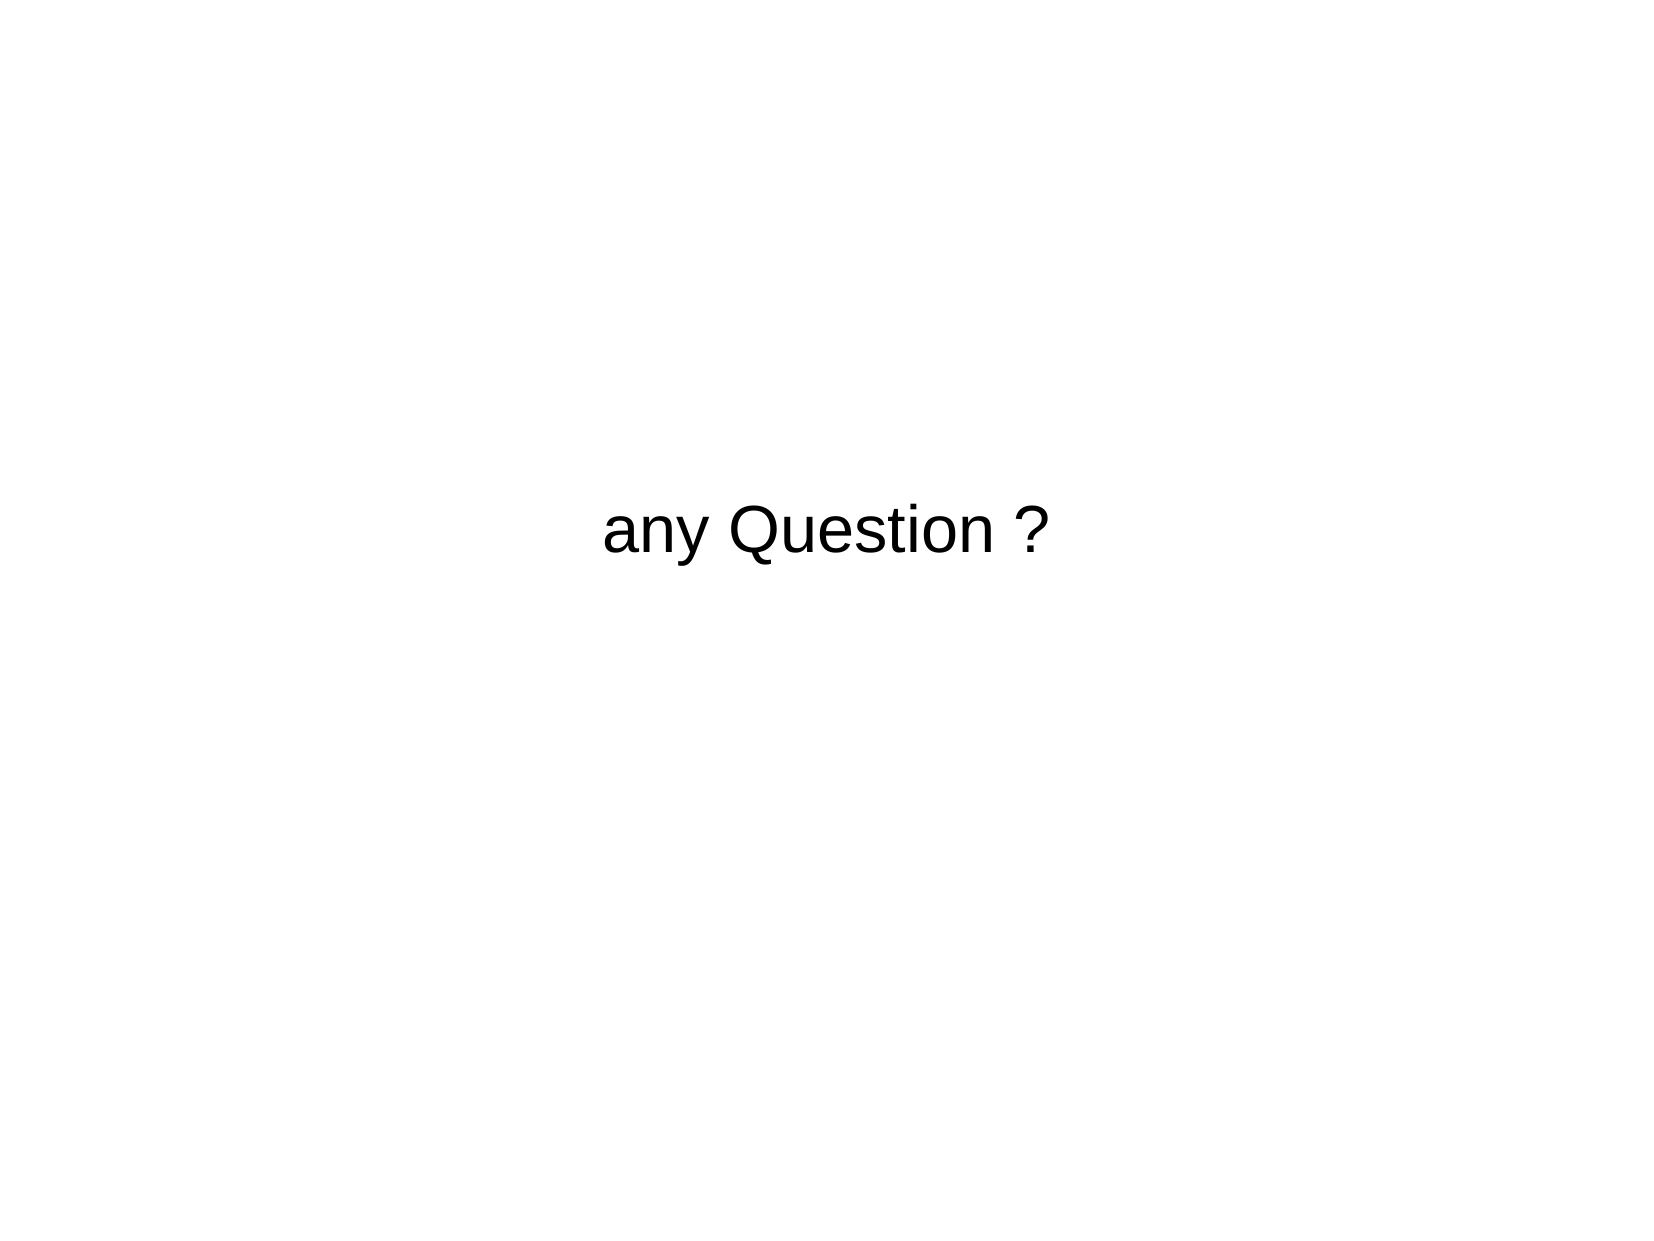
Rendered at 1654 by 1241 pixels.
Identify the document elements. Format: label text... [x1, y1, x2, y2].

subtitle any Question ? [82, 49, 1571, 1010]
